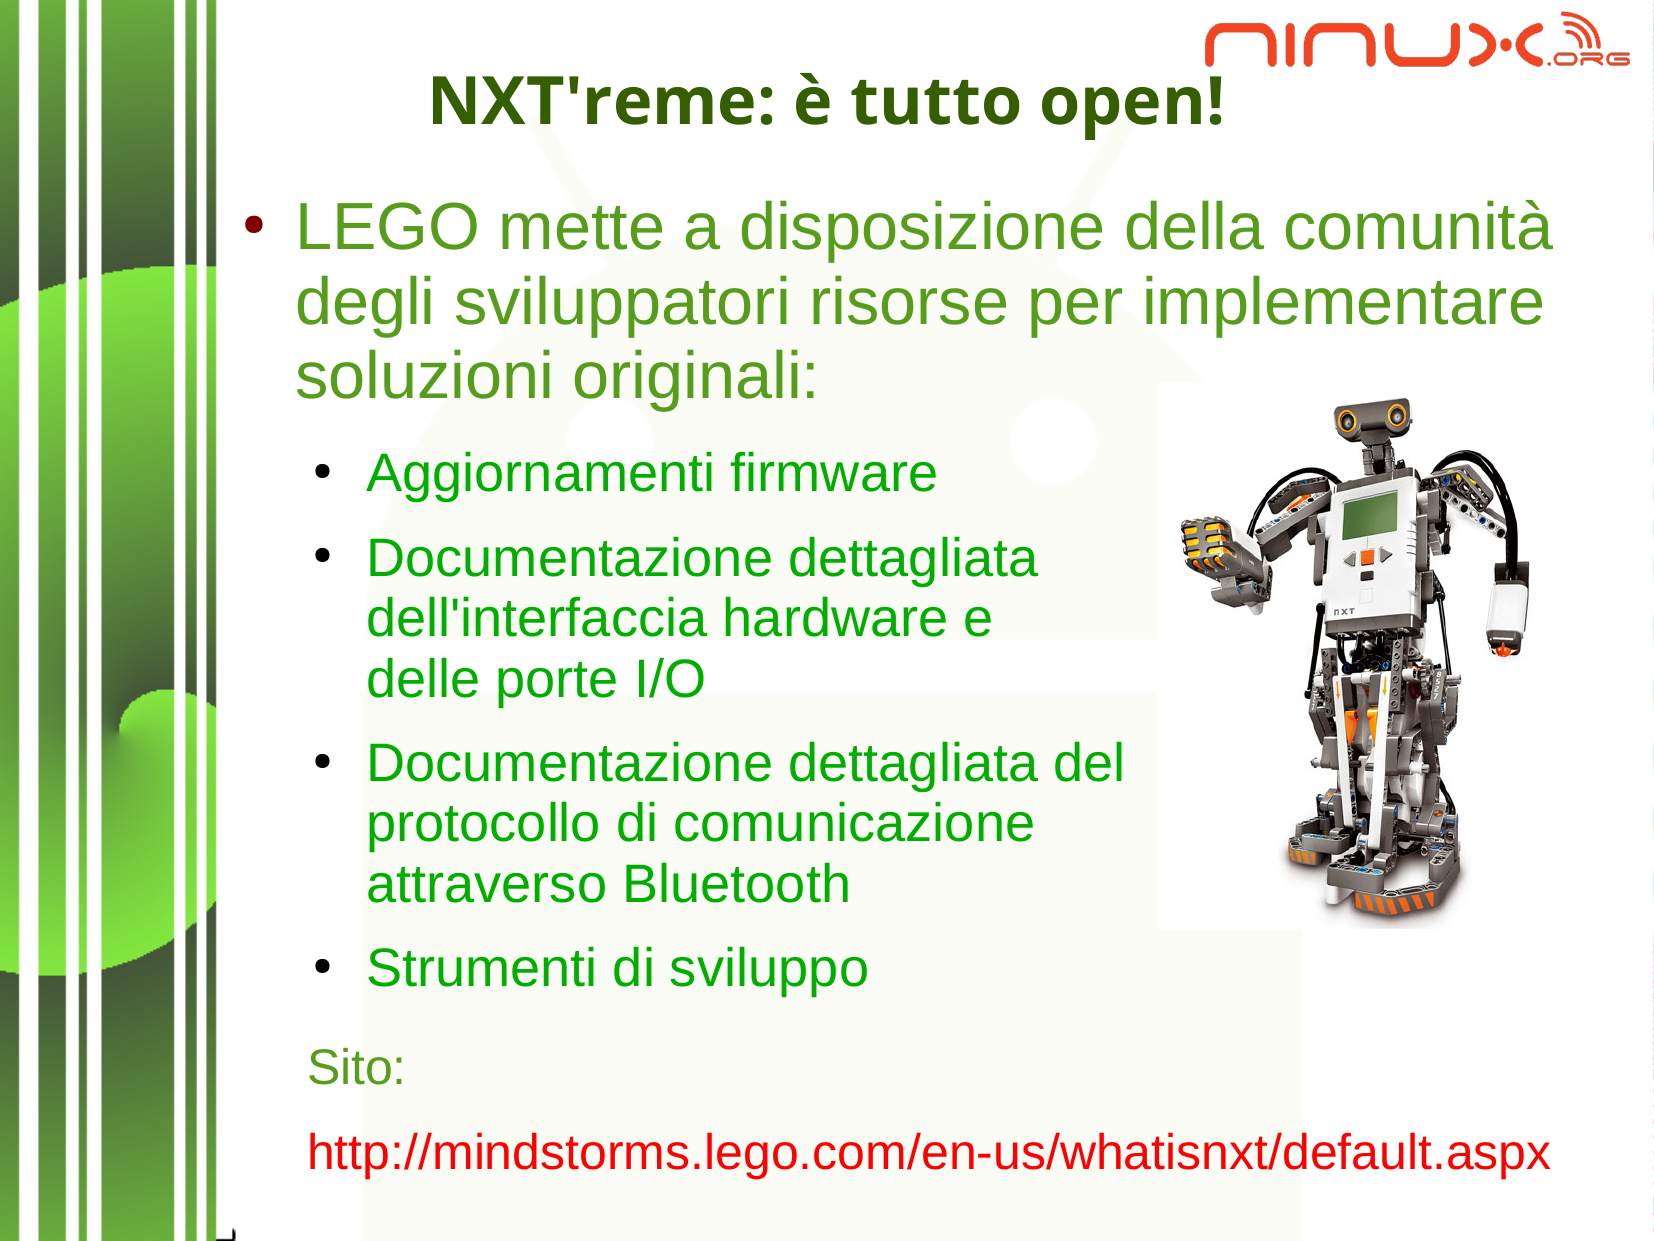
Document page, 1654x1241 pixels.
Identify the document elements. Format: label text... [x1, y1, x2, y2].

list Sito: http://mindstorms.lego.com/en-us/whatisnxt/default.aspx [236, 1039, 1625, 1181]
picture [1158, 383, 1554, 929]
list LEGO mette a disposizione della comunità degli sviluppatori risorse per implementare soluzioni originali: Aggiornamenti firmware Documentazione dettagliata dell'interfaccia hardware e delle porte I/O Documentazione dettagliata del protocollo di comunicazione attraverso Bluetooth Strumenti di sviluppo [224, 188, 1654, 998]
picture [0, 0, 1654, 1241]
title NXT'reme: è tutto open! [82, 49, 1571, 148]
